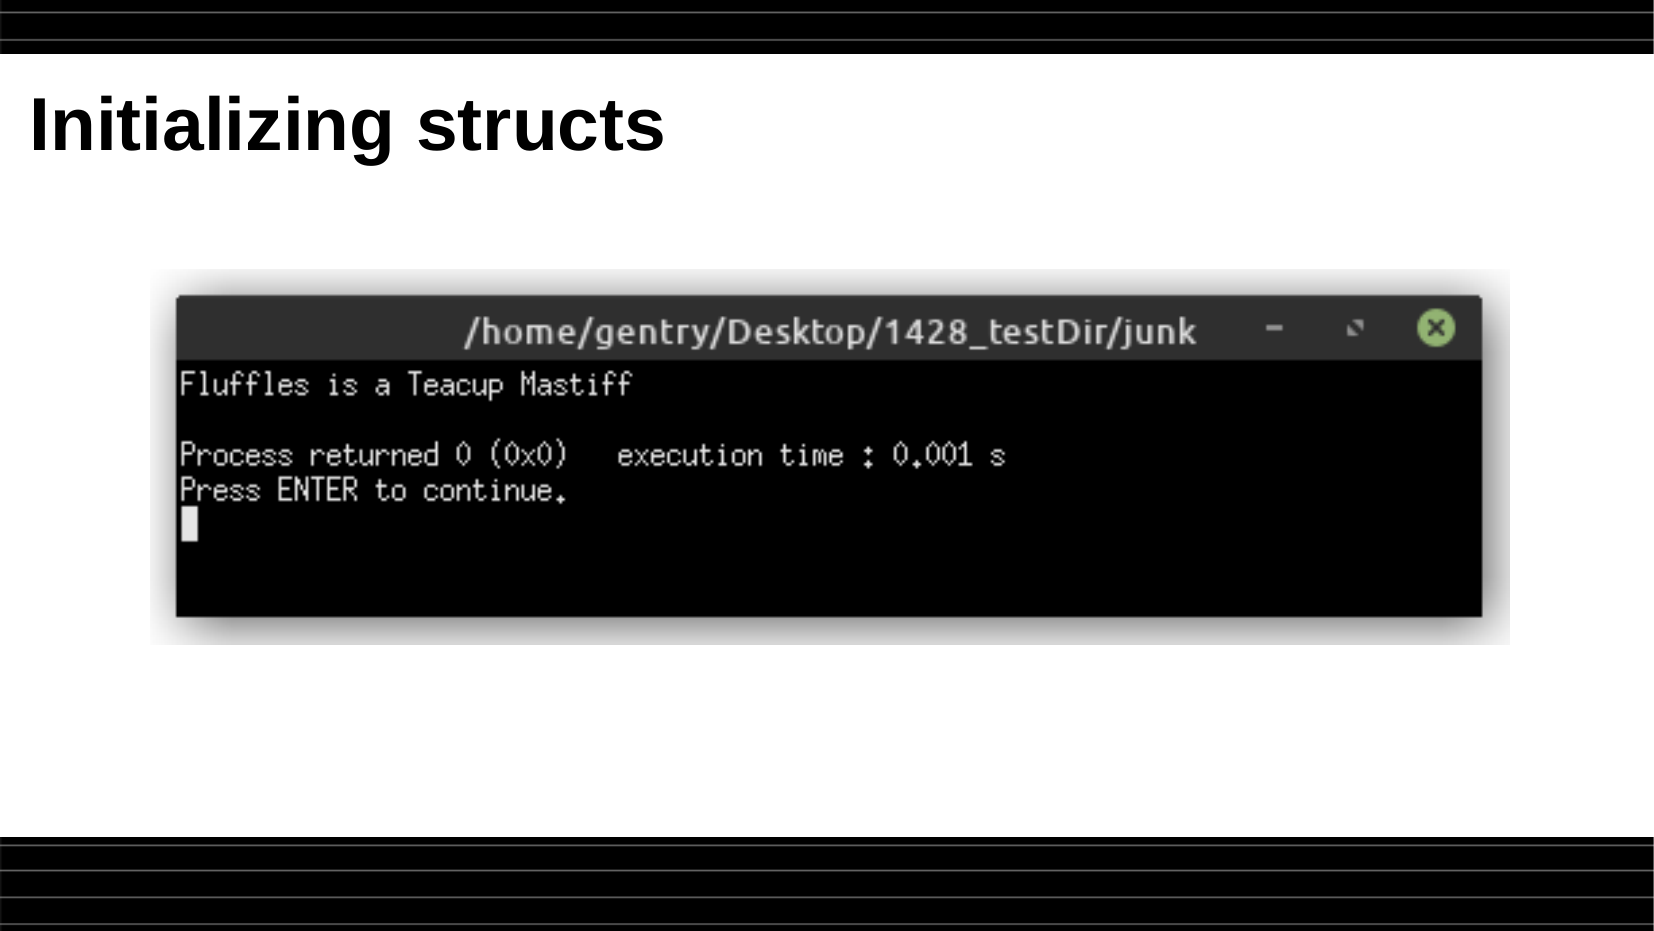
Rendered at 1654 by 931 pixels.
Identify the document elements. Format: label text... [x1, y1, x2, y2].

picture [0, 837, 1654, 931]
text_box Initializing structs [15, 75, 1546, 174]
picture [150, 269, 1510, 646]
picture [0, 0, 1654, 54]
